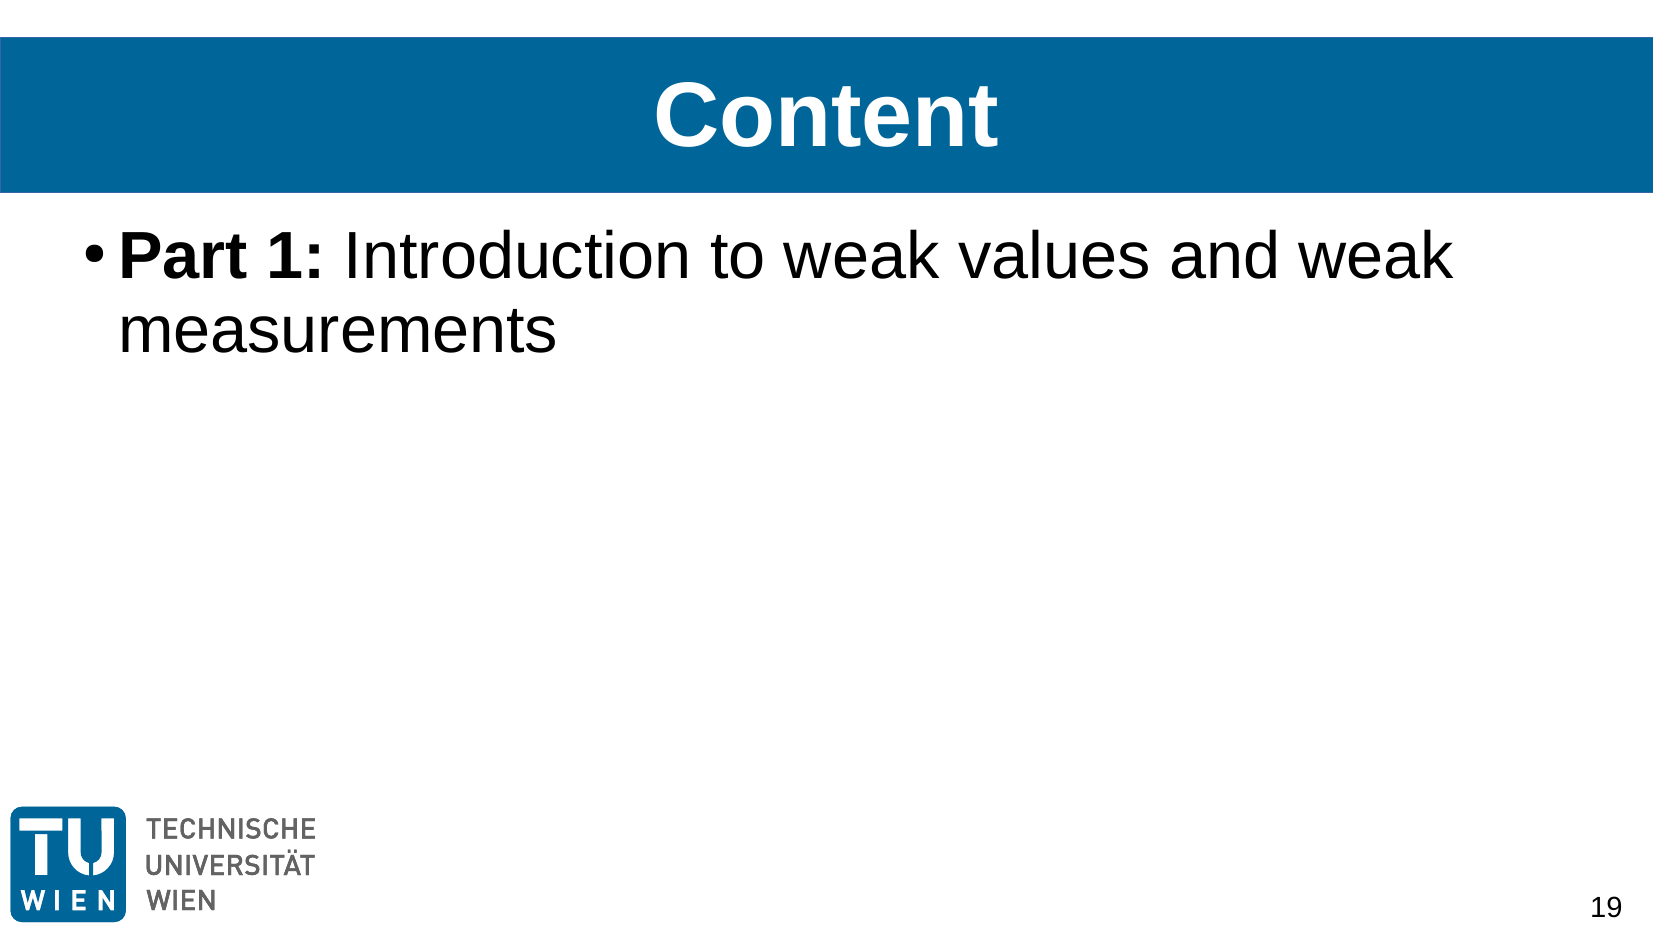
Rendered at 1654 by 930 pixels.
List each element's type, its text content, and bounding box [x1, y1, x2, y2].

list Part 1: Introduction to weak values and weak measurements [82, 217, 1571, 757]
title Content [0, 37, 1653, 193]
